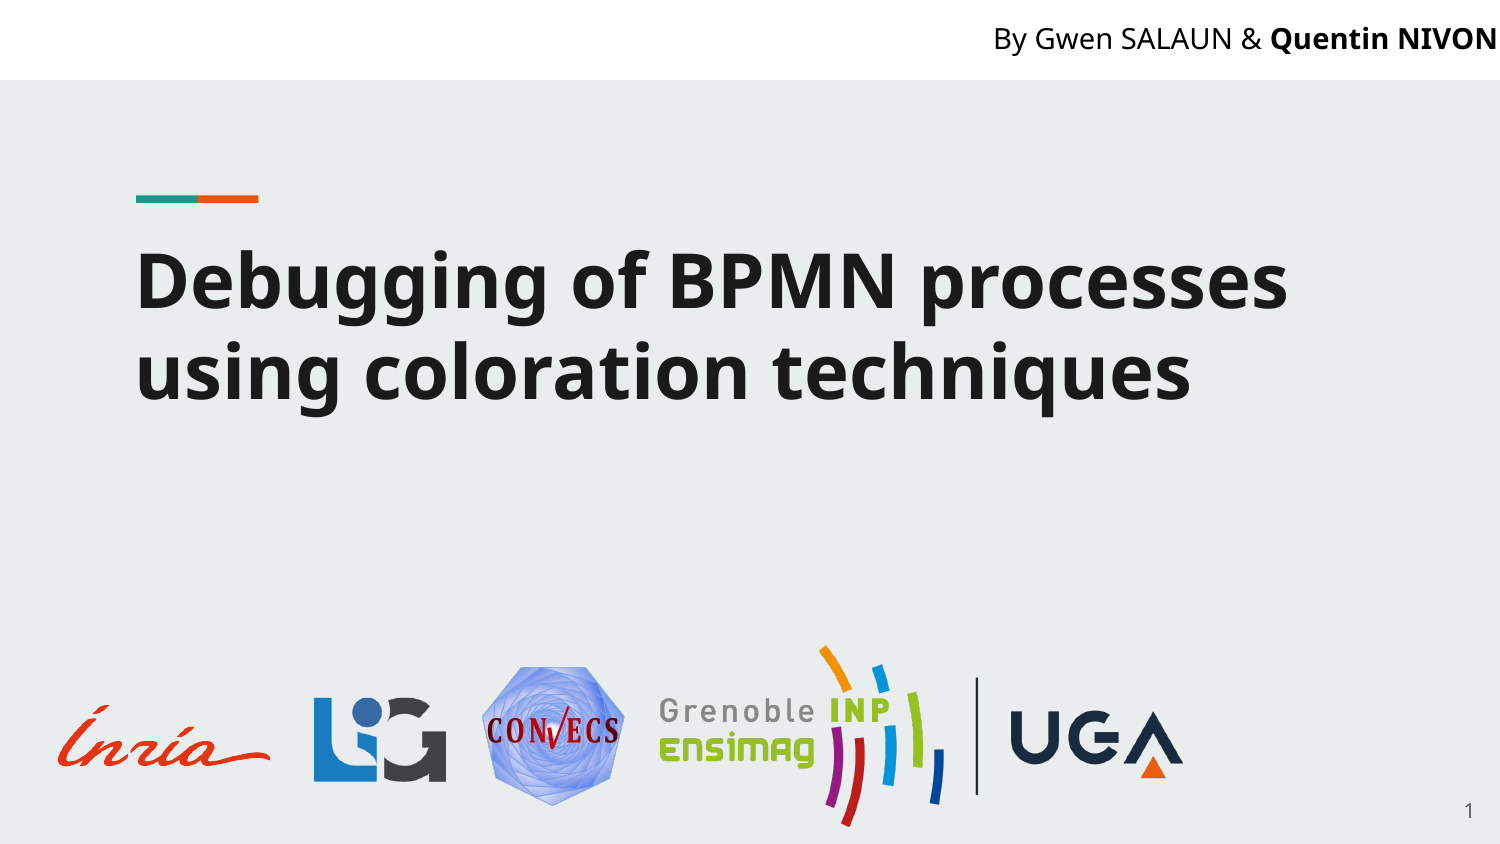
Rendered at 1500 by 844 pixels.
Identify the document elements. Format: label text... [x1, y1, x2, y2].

title Debugging of BPMN processes using coloration techniques [119, 216, 1381, 490]
text_box By Gwen SALAUN & Quentin NIVON [978, 5, 1500, 71]
picture [314, 691, 446, 782]
slide_number <numéro> [1400, 779, 1491, 844]
picture [481, 666, 625, 806]
picture [660, 645, 1183, 827]
picture [48, 620, 280, 844]
